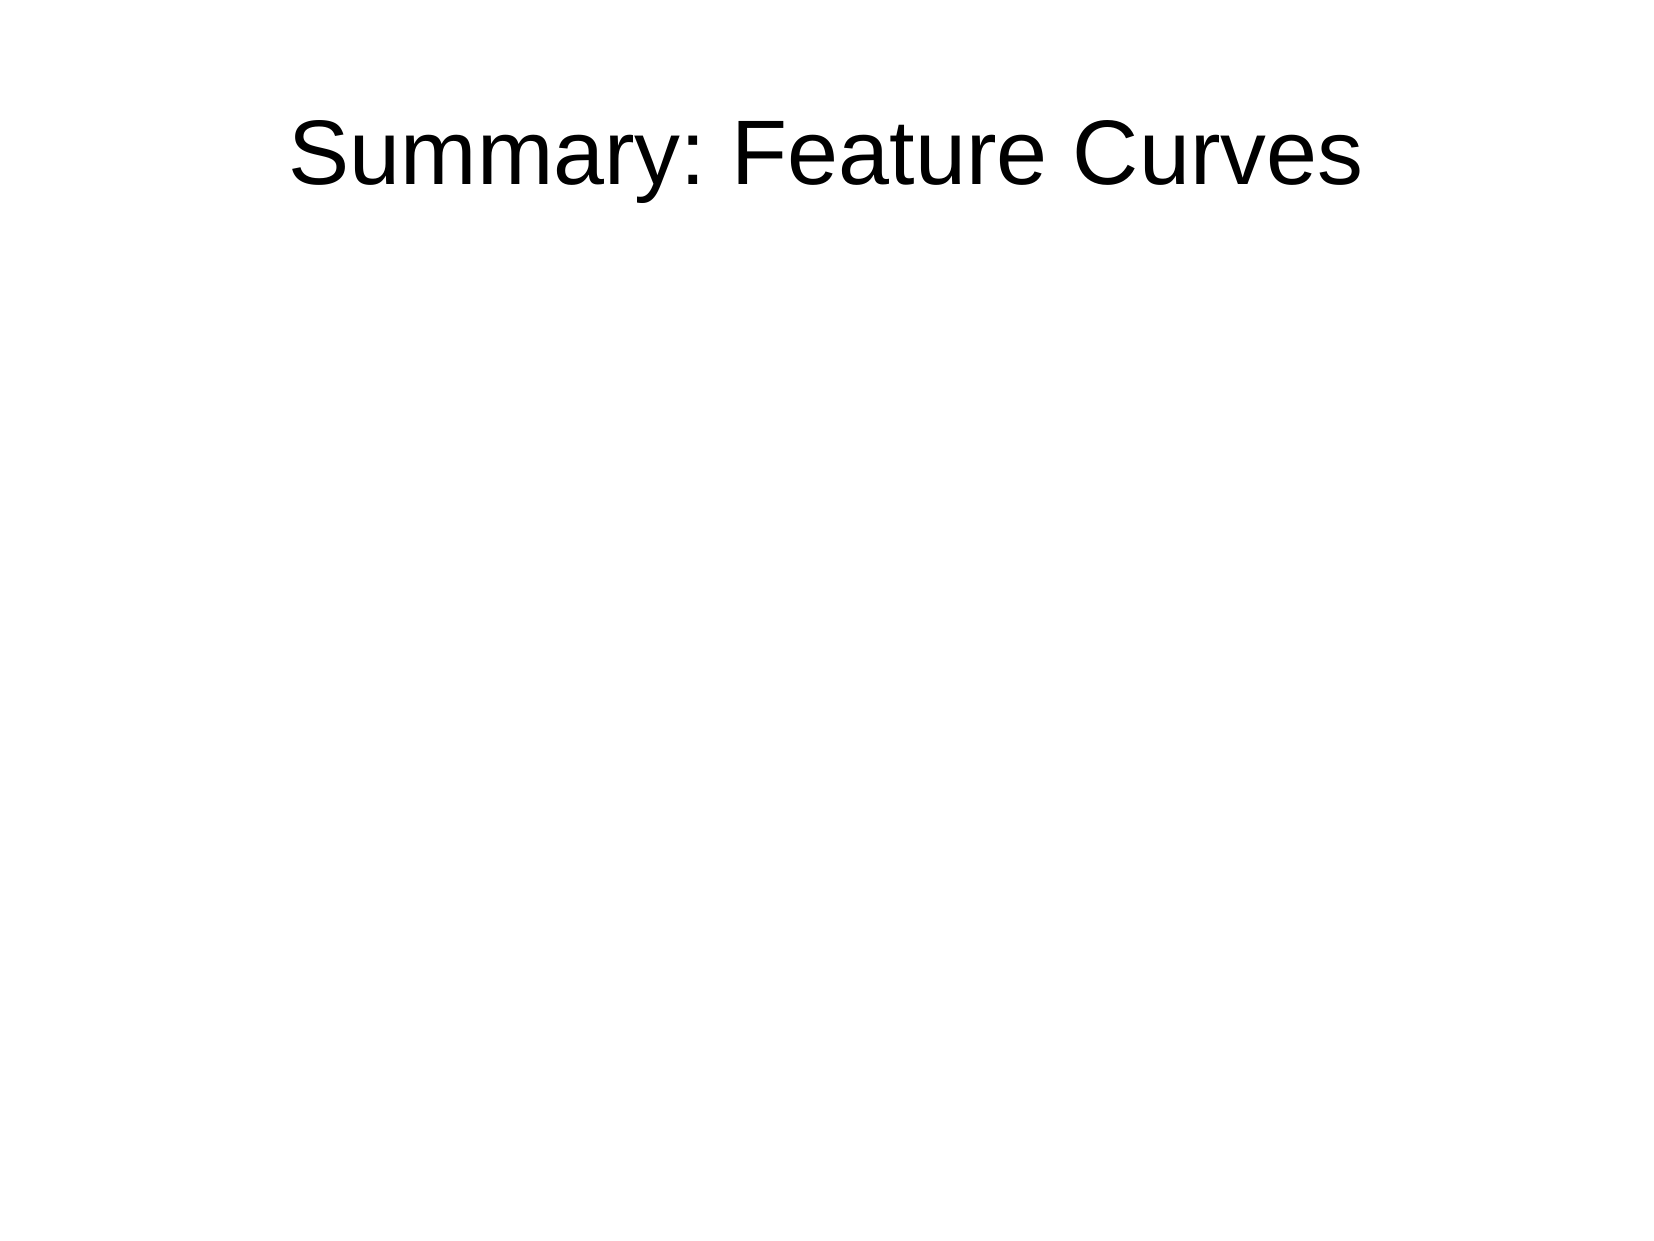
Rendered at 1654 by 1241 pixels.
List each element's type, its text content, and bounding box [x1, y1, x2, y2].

title Summary: Feature Curves [82, 49, 1571, 257]
